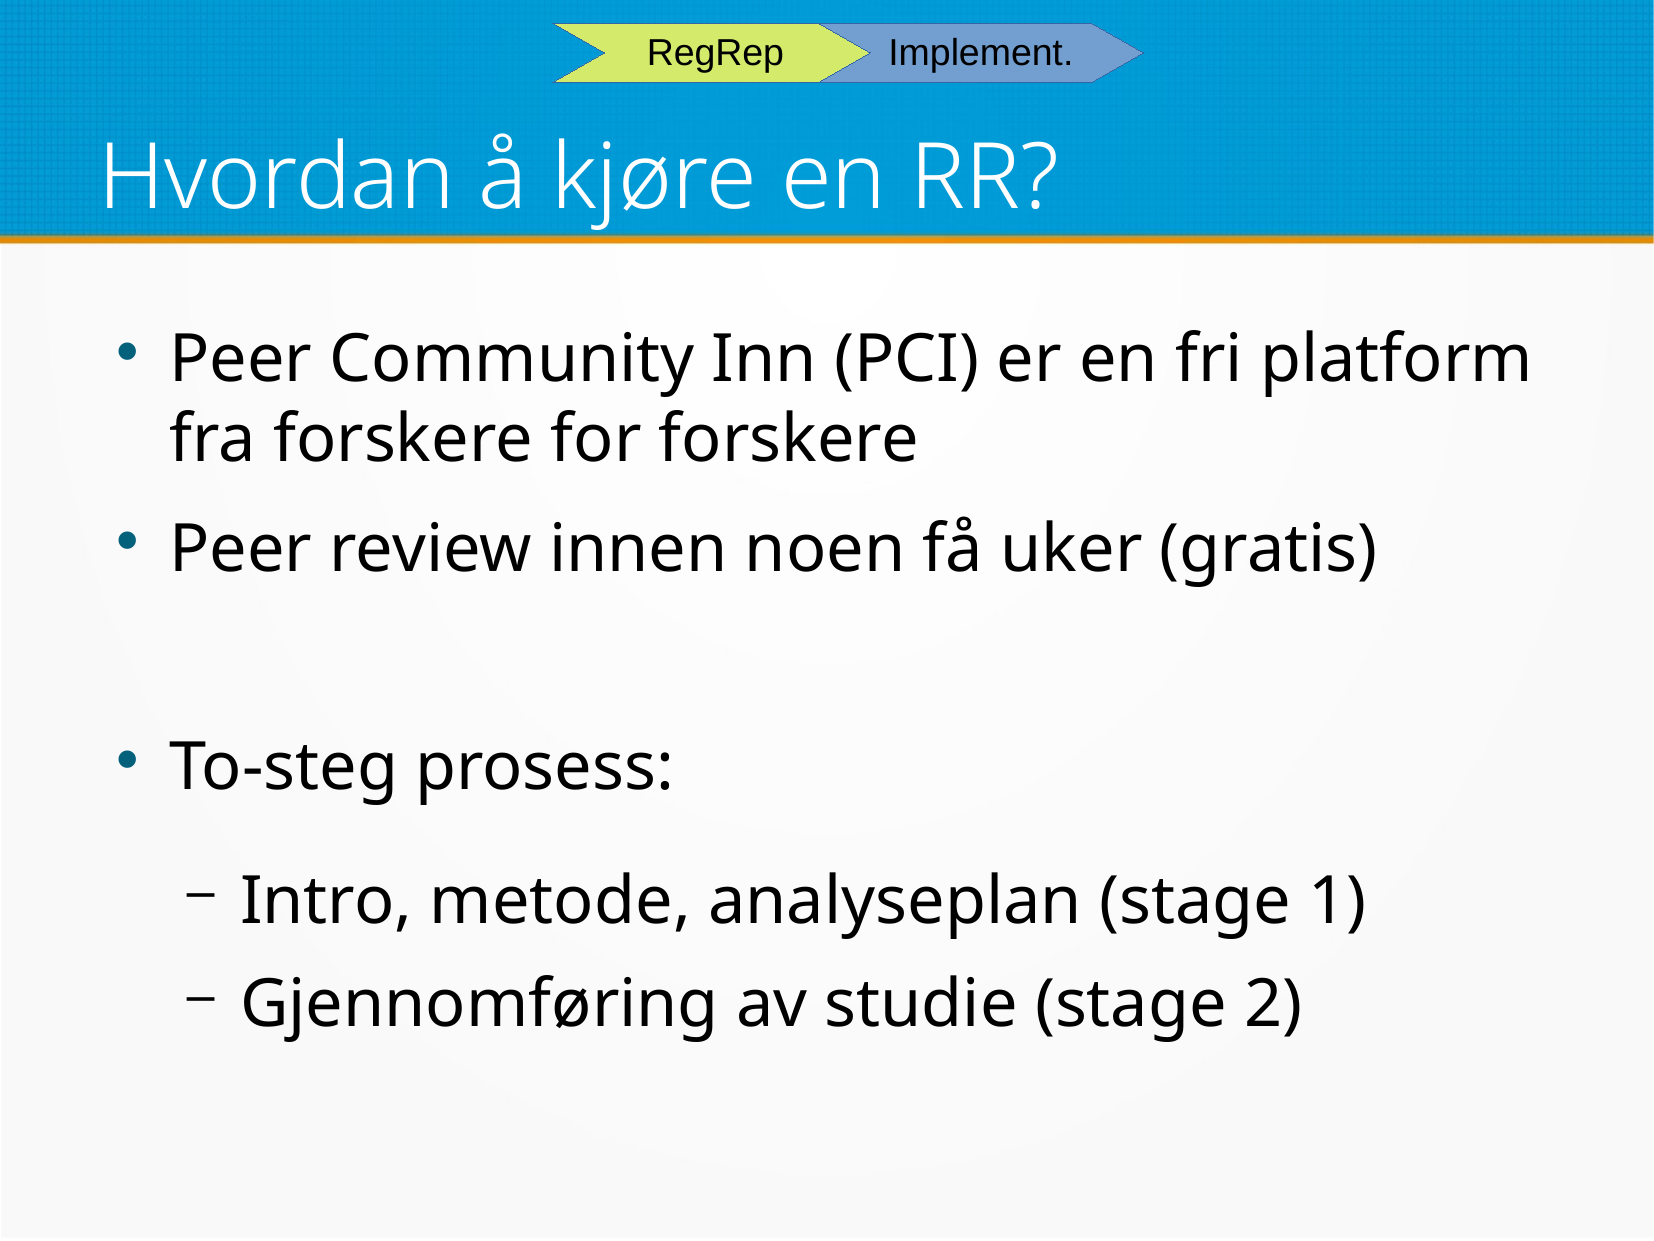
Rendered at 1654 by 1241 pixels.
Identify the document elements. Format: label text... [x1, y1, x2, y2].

text_box RegRep [552, 23, 868, 83]
text_box Implement. [818, 23, 1144, 83]
list Peer Community Inn (PCI) er en fri platform fra forskere for forskere Peer review innen noen få uker (gratis) To-steg prosess: Intro, metode, analyseplan (stage 1) Gjennomføring av studie (stage 2) [98, 315, 1595, 1182]
picture [0, 233, 1654, 1241]
title Hvordan å kjøre en RR? [98, 19, 1654, 227]
